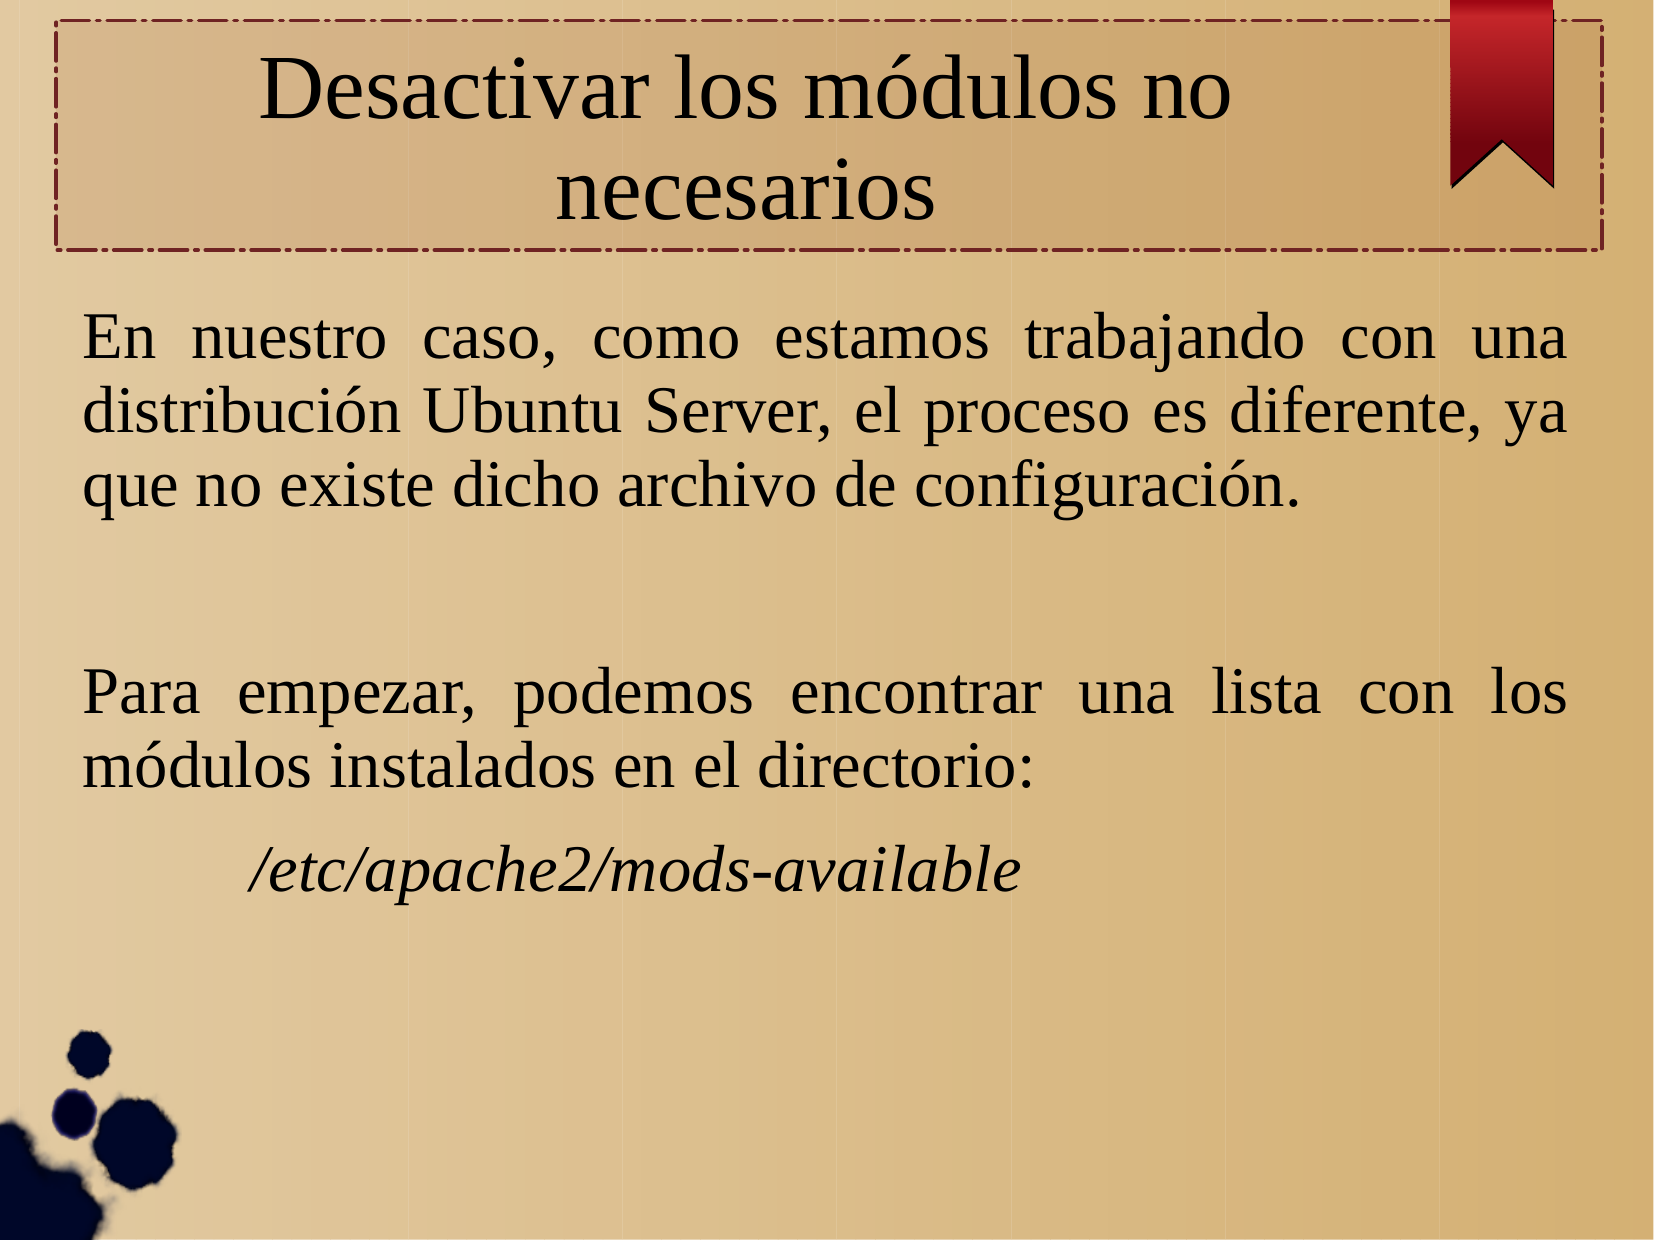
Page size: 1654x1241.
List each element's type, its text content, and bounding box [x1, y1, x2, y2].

title Desactivar los módulos no necesarios [82, 35, 1412, 240]
list En nuestro caso, como estamos trabajando con una distribución Ubuntu Server, el proceso es diferente, ya que no existe dicho archivo de configuración. Para empezar, podemos encontrar una lista con los módulos instalados en el directorio: /etc/apache2/mods-available [82, 299, 1571, 1019]
